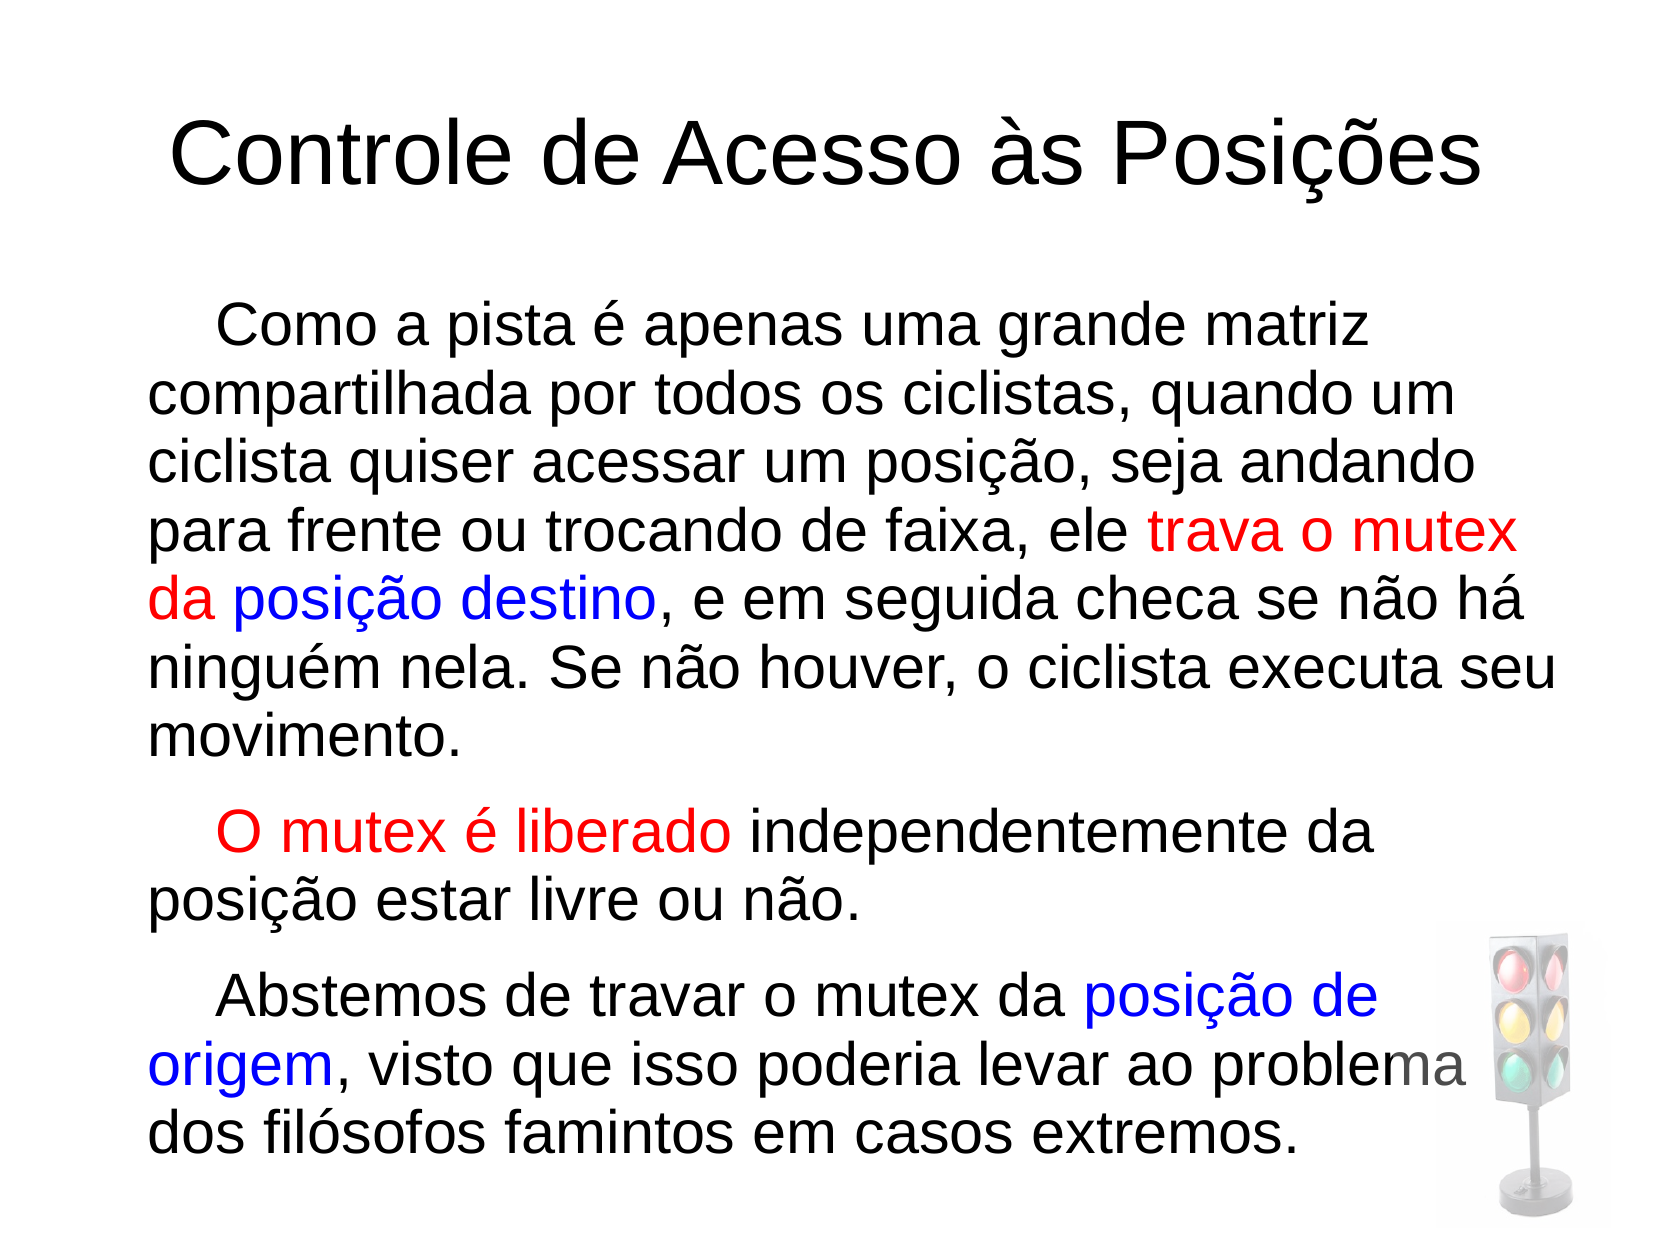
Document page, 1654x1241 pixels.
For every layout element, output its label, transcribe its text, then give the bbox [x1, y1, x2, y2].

title Controle de Acesso às Posições [82, 49, 1571, 257]
picture [1393, 921, 1654, 1228]
list Como a pista é apenas uma grande matriz compartilhada por todos os ciclistas, quando um ciclista quiser acessar um posição, seja andando para frente ou trocando de faixa, ele trava o mutex da posição destino, e em seguida checa se não há ninguém nela. Se não houver, o ciclista executa seu movimento. O mutex é liberado independentemente da posição estar livre ou não. Abstemos de travar o mutex da posição de origem, visto que isso poderia levar ao problema dos filósofos famintos em casos extremos. [82, 290, 1571, 1182]
